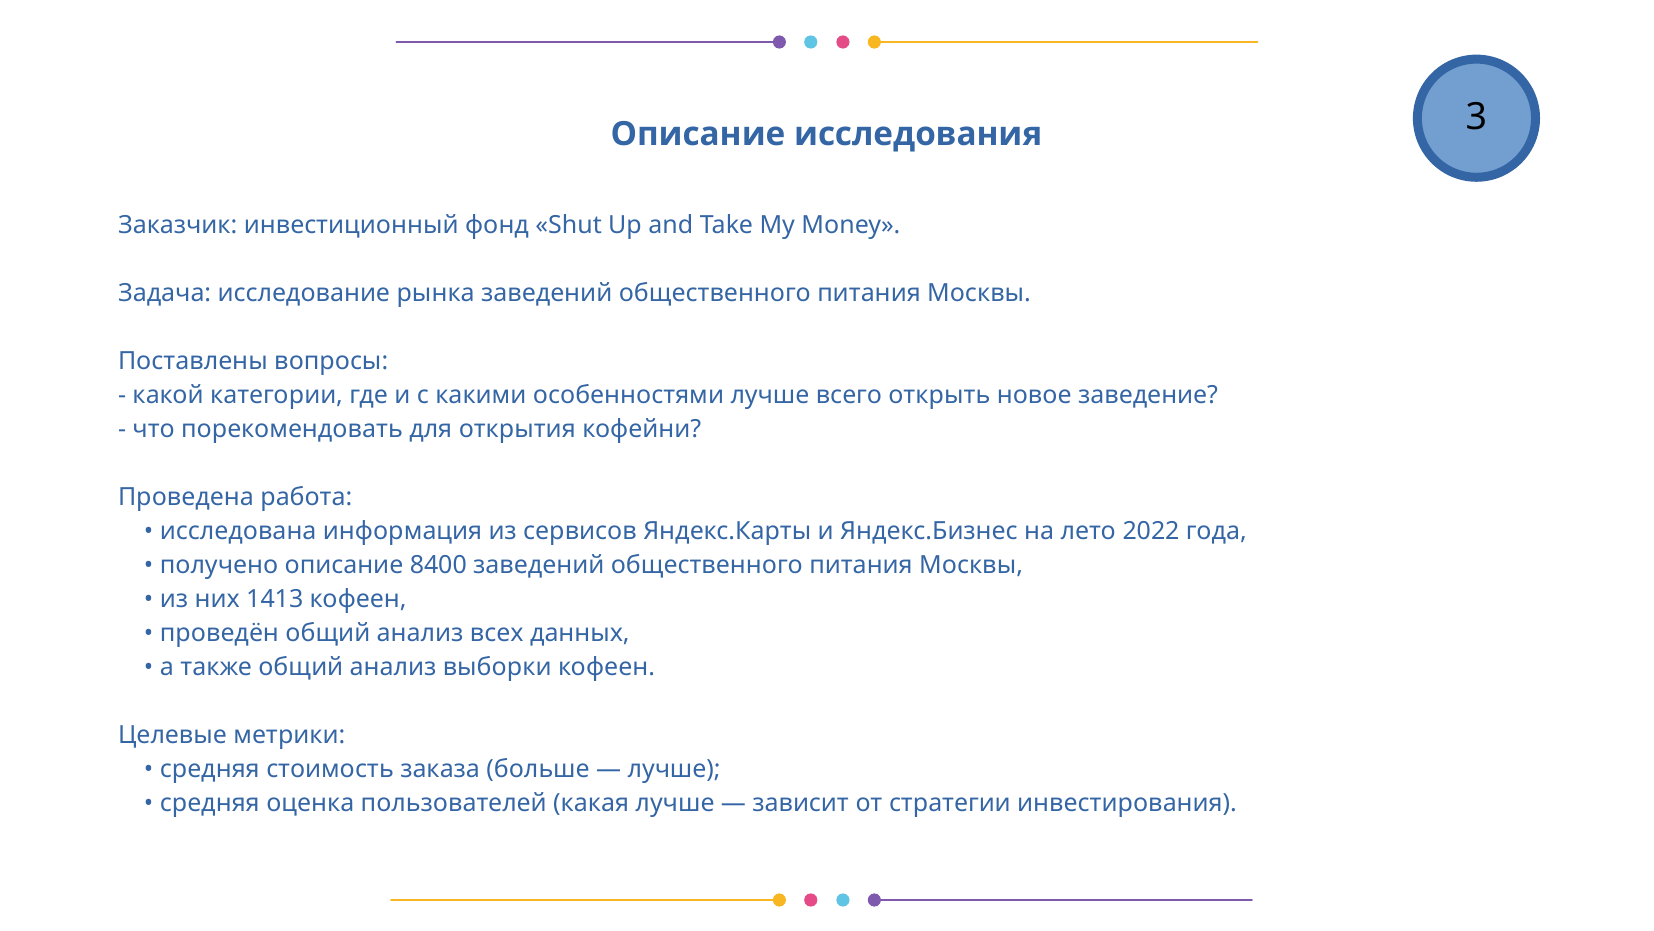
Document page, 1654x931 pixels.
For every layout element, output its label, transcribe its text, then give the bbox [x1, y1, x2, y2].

title Заказчик: инвестиционный фонд «Shut Up and Take My Money». Задача: исследование рынка заведений общественного питания Москвы. Поставлены вопросы: - какой категории, где и с какими особенностями лучше всего открыть новое заведение? - что порекомендовать для открытия кофейни? Проведена работа: • исследована информация из сервисов Яндекс.Карты и Яндекс.Бизнес на лето 2022 года, • получено описание 8400 заведений общественного питания Москвы, • из них 1413 кофеен, • проведён общий анализ всех данных, • а также общий анализ выборки кофеен. Целевые метрики: • средняя стоимость заказа (больше — лучше); • средняя оценка пользователей (какая лучше — зависит от стратегии инвестирования). [118, 206, 1565, 820]
title Описание исследования [501, 110, 1152, 156]
text_box [1417, 59, 1536, 178]
text_box <number> [1446, 89, 1506, 148]
